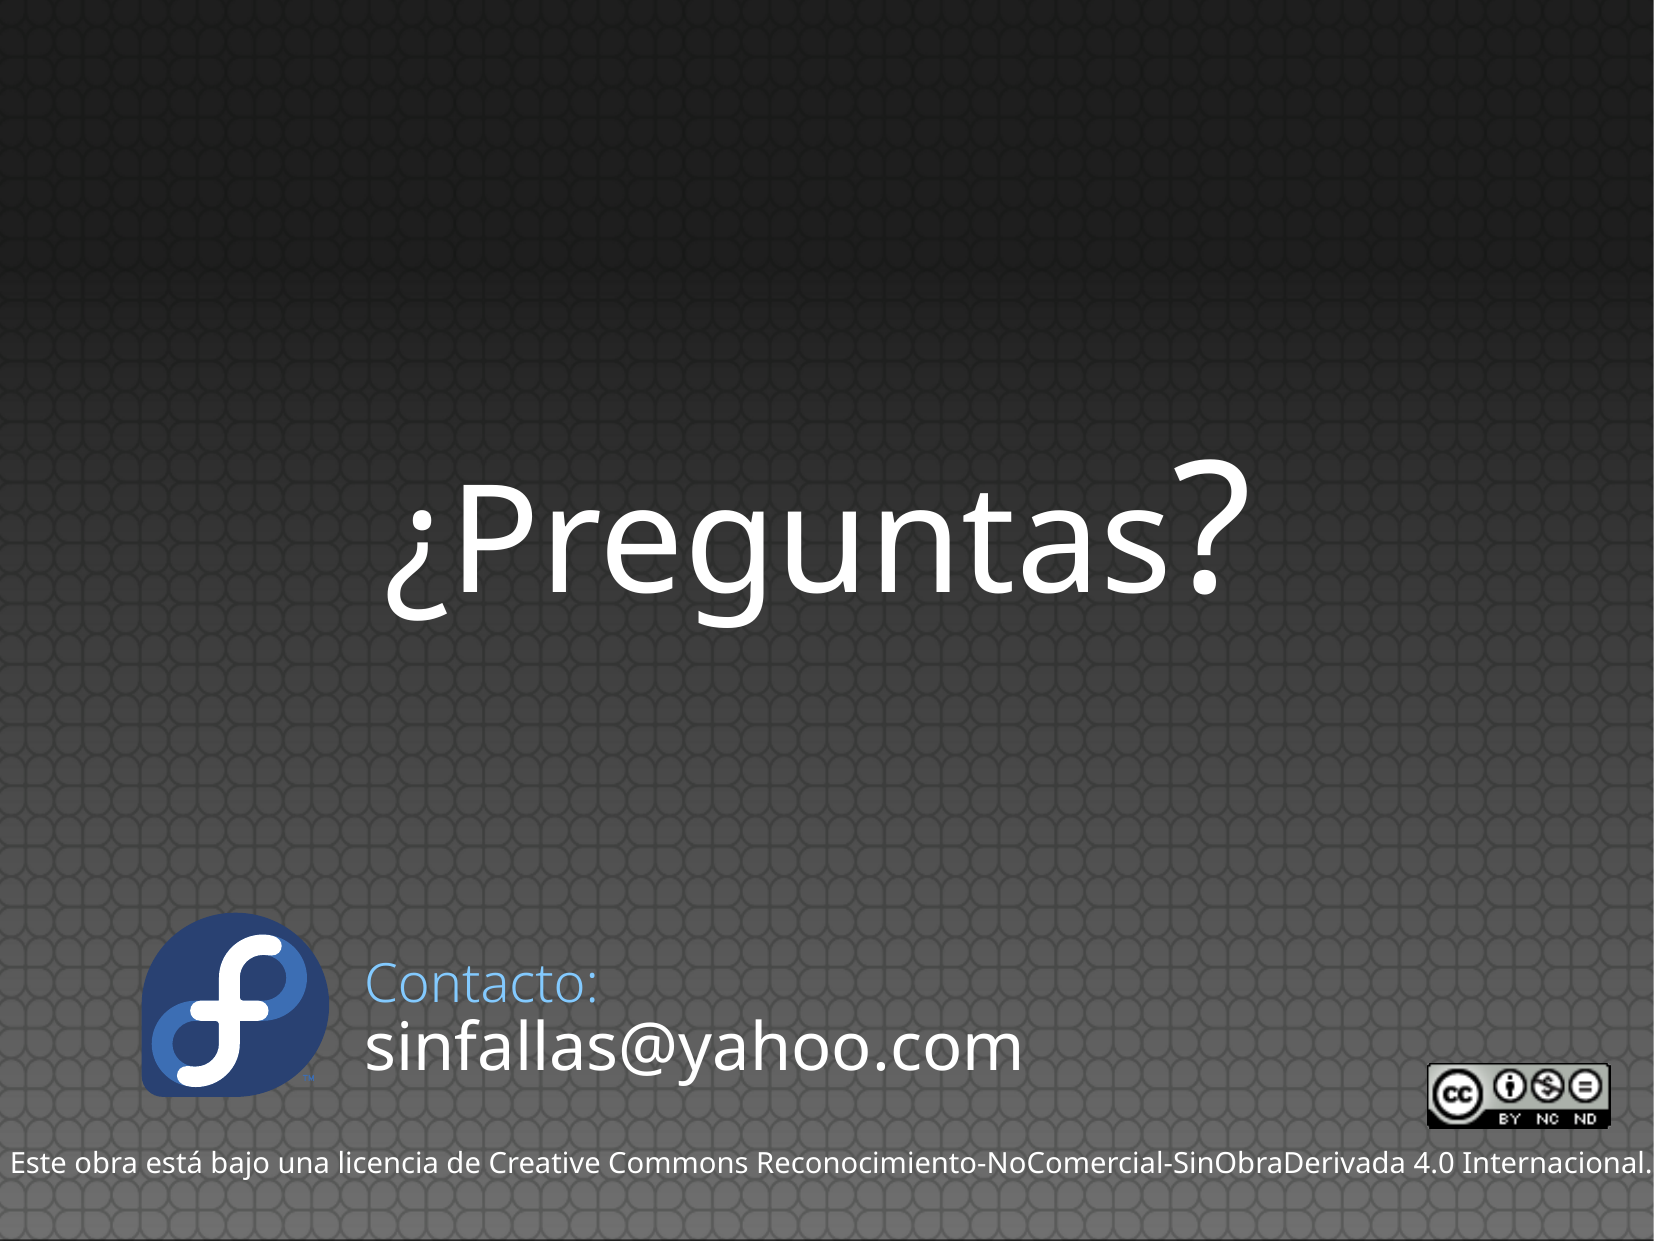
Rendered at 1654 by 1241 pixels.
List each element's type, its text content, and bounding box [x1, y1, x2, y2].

text_box Contacto: [349, 937, 703, 1016]
text_box sinfallas@yahoo.com [349, 992, 1455, 1085]
text_box Este obra está bajo una licencia de Creative Commons Reconocimiento-NoComercial-SinObraDerivada 4.0 Internacional. [25, 1135, 1638, 1219]
title ¿Preguntas? [30, 414, 1606, 628]
picture [0, 0, 1654, 1241]
